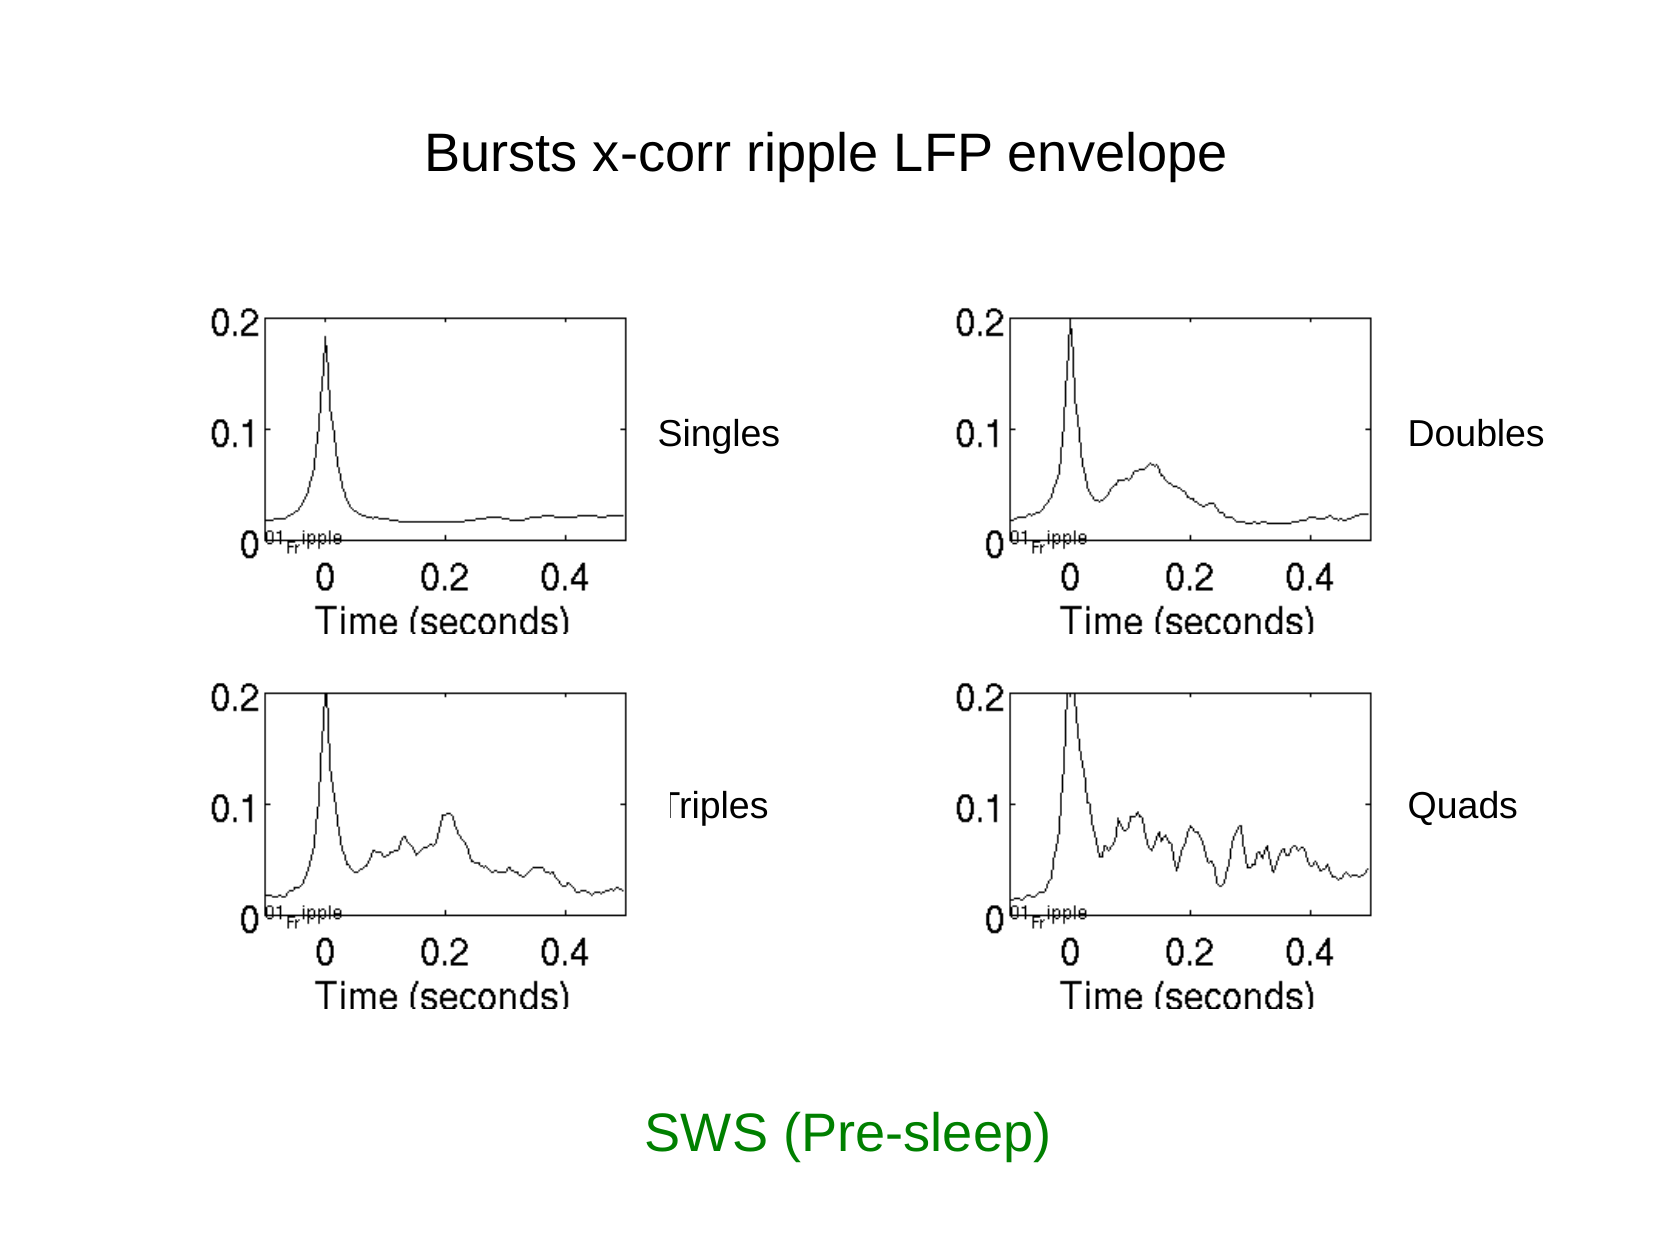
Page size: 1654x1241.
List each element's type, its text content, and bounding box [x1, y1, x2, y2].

text_box Singles [642, 405, 796, 462]
text_box SWS (Pre-sleep) [630, 1094, 1067, 1171]
picture [206, 665, 670, 1009]
picture [951, 290, 1415, 634]
title Bursts x-corr ripple LFP envelope [82, 49, 1571, 257]
picture [951, 665, 1415, 1009]
text_box Triples [670, 777, 784, 834]
text_box Quads [1392, 777, 1533, 834]
picture [206, 290, 670, 634]
text_box Doubles [1392, 405, 1560, 462]
